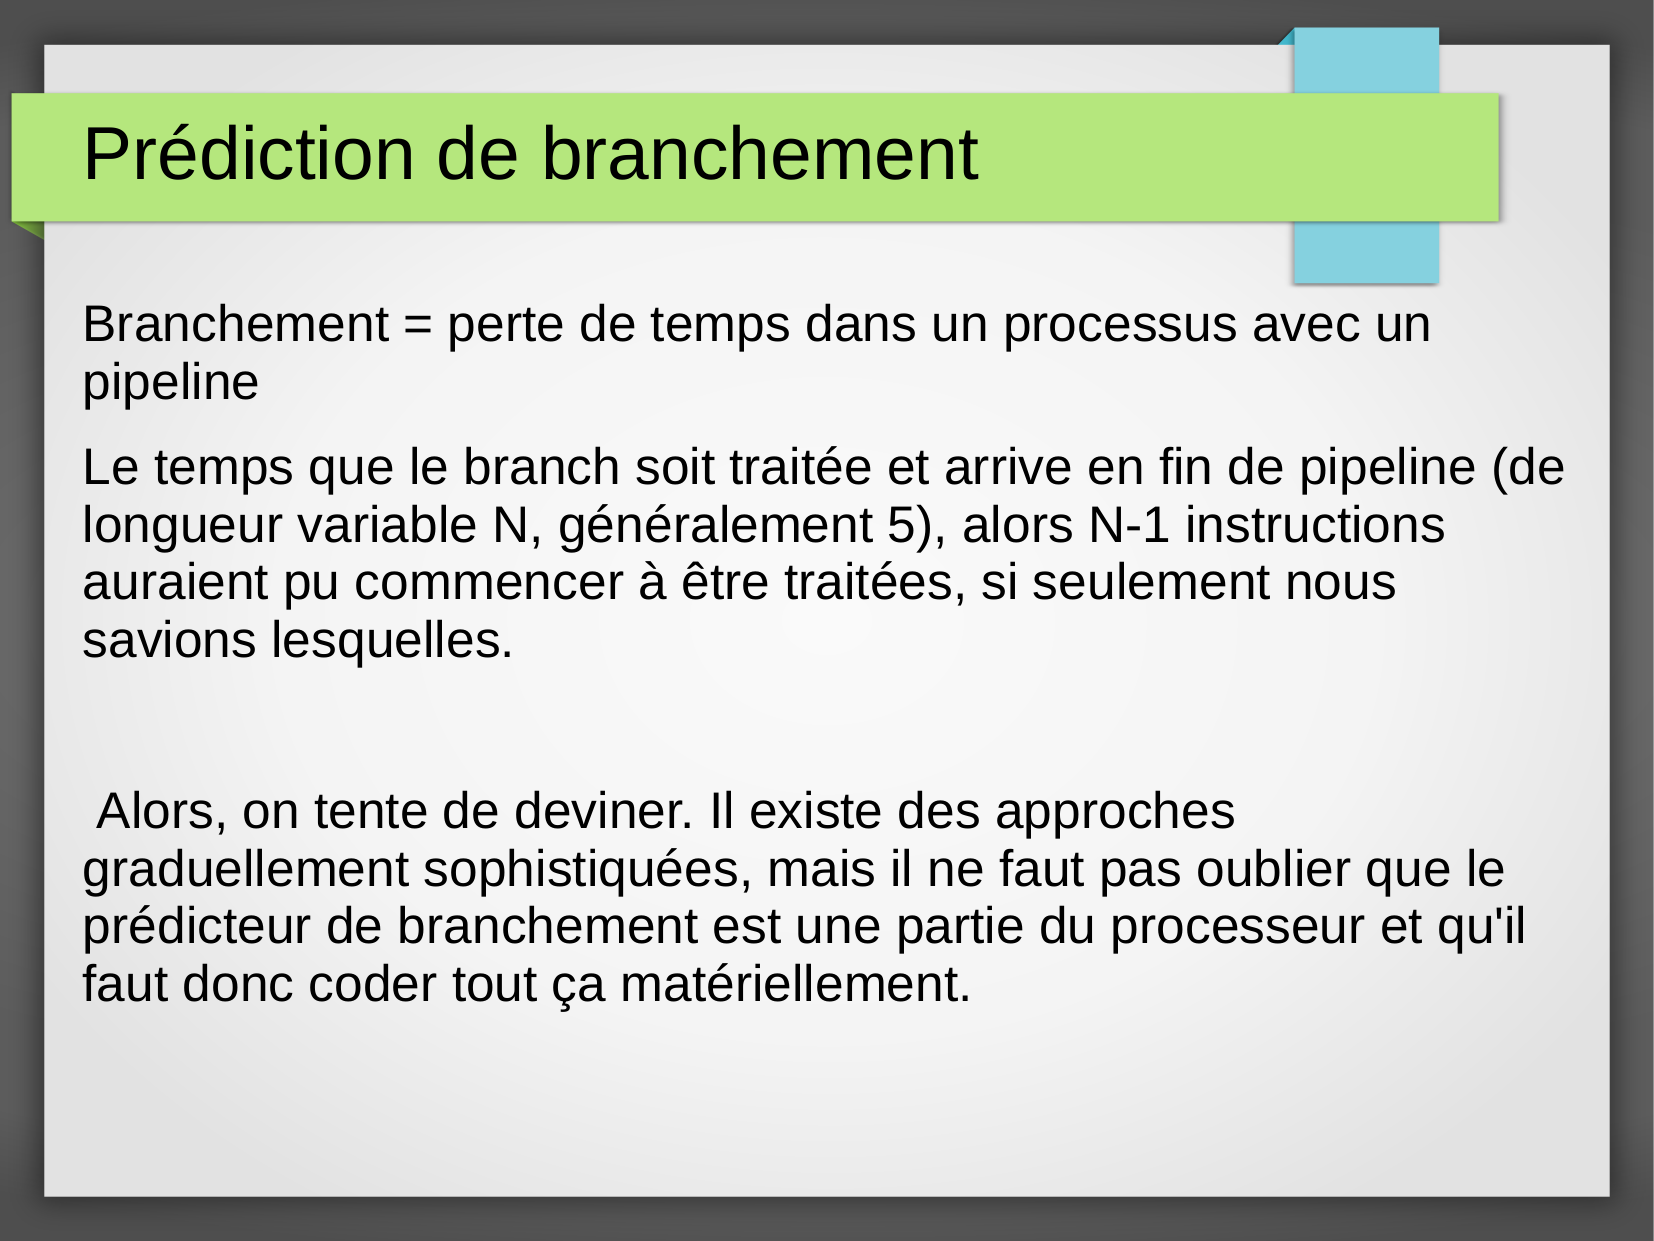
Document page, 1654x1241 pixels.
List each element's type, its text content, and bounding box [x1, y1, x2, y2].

title Prédiction de branchement [82, 94, 1264, 213]
list Branchement = perte de temps dans un processus avec un pipeline Le temps que le branch soit traitée et arrive en fin de pipeline (de longueur variable N, généralement 5), alors N-1 instructions auraient pu commencer à être traitées, si seulement nous savions lesquelles. Alors, on tente de deviner. Il existe des approches graduellement sophistiquées, mais il ne faut pas oublier que le prédicteur de branchement est une partie du processeur et qu'il faut donc coder tout ça matériellement. [82, 295, 1571, 1015]
picture [0, 0, 1654, 1241]
